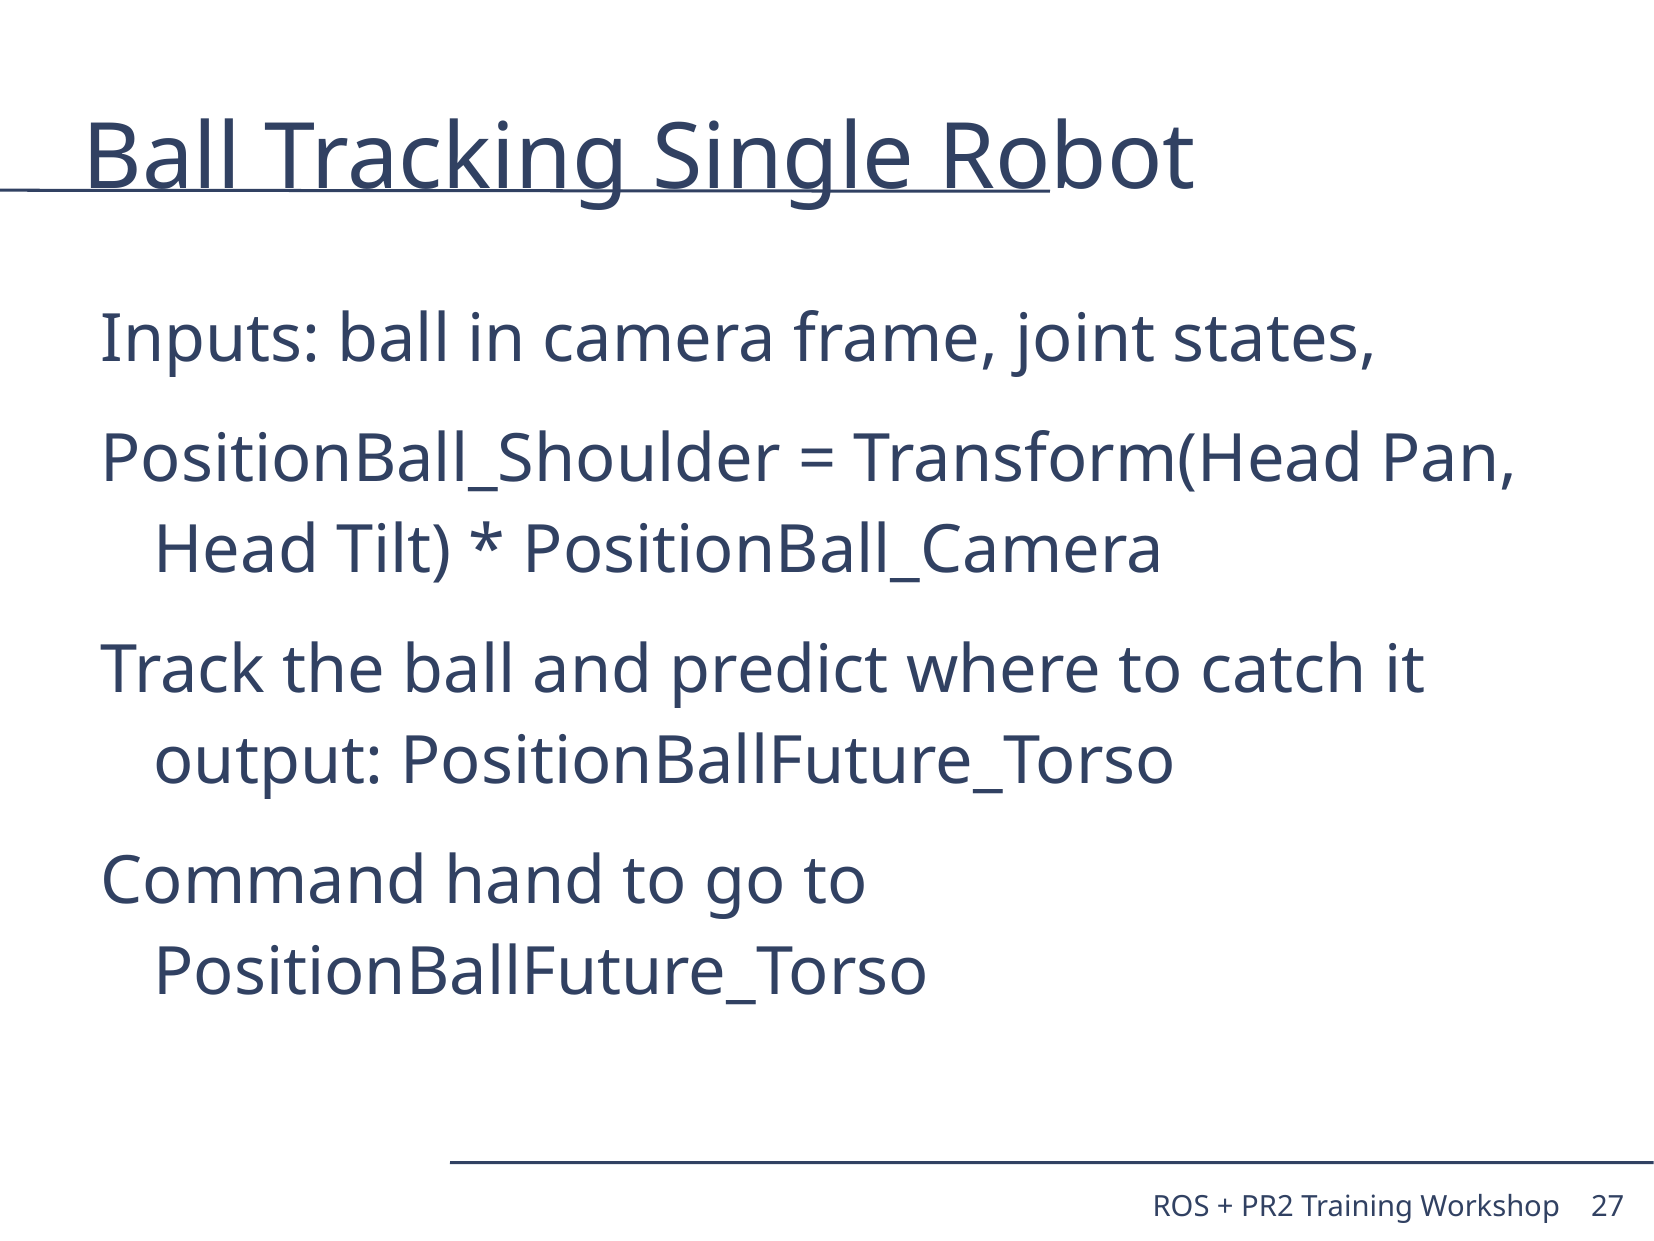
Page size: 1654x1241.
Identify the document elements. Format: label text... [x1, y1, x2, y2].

title Ball Tracking Single Robot [82, 56, 1571, 250]
list Inputs: ball in camera frame, joint states, PositionBall_Shoulder = Transform(Head Pan, Head Tilt) * PositionBall_Camera Track the ball and predict where to catch it output: PositionBallFuture_Torso Command hand to go to PositionBallFuture_Torso [82, 290, 1571, 1109]
